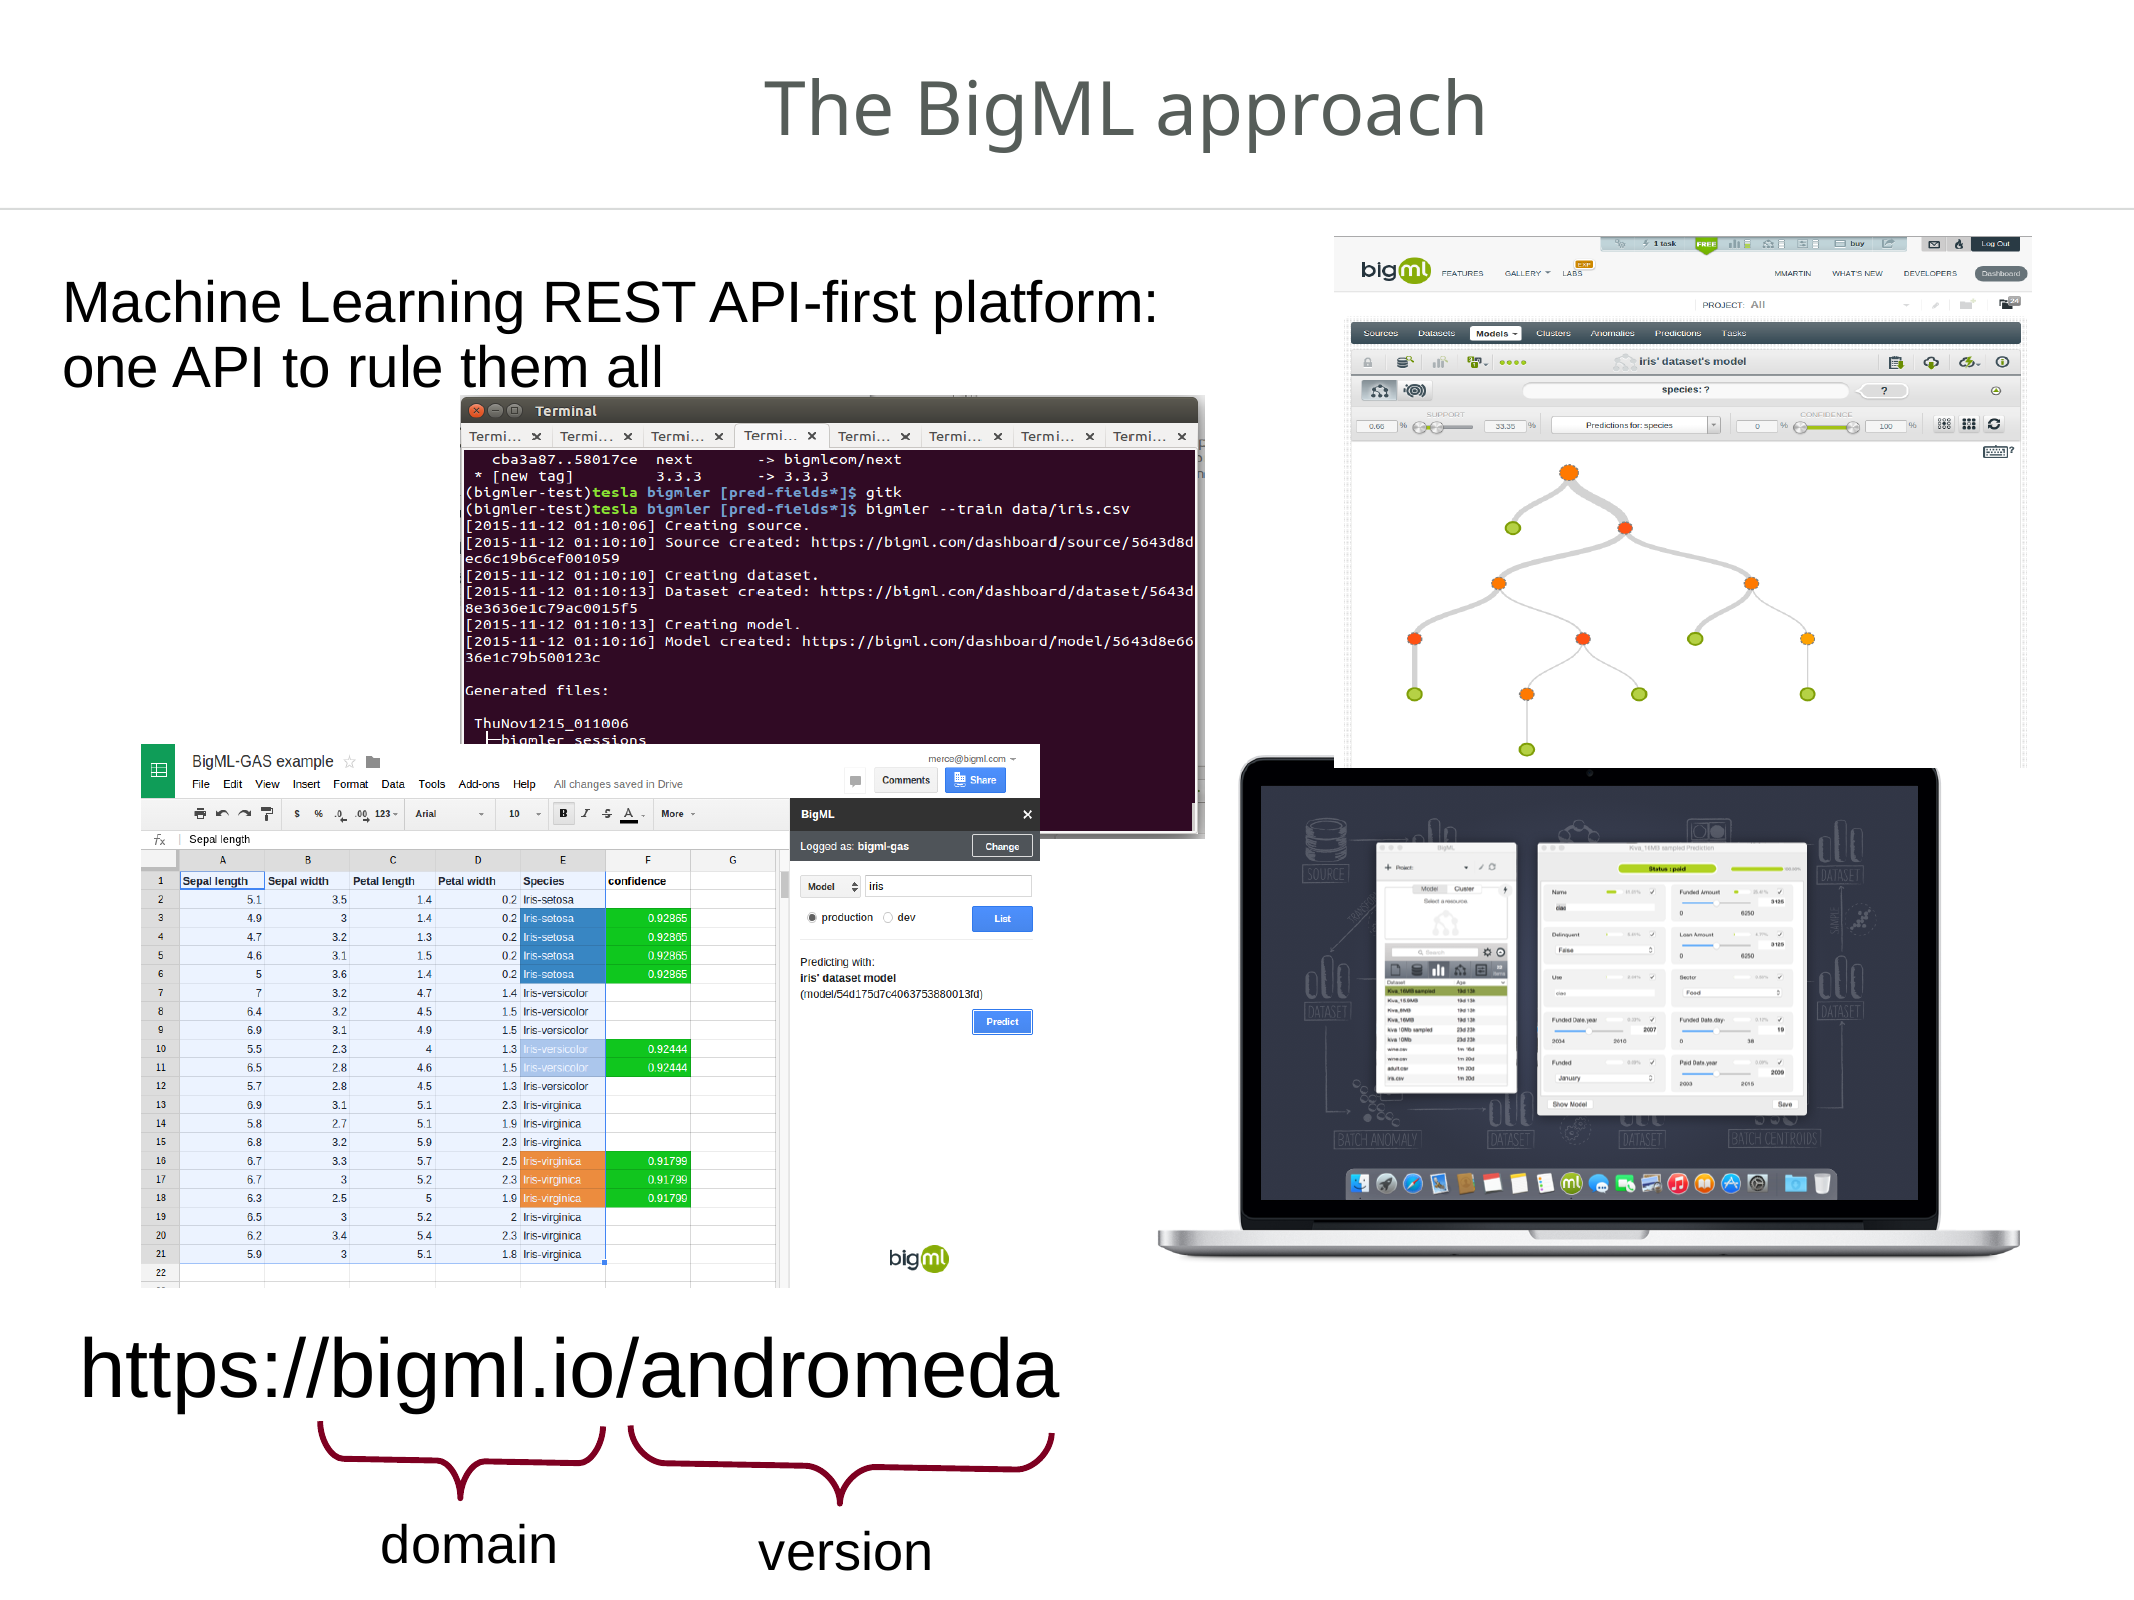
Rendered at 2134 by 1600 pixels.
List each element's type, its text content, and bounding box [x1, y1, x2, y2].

text_box version [744, 1514, 950, 1590]
text_box Machine Learning REST API-first platform: one API to rule them all [47, 262, 1252, 408]
text_box domain [366, 1507, 575, 1583]
picture [141, 236, 2032, 1288]
title The BigML approach [216, 3, 2038, 209]
text_box https://bigml.io/andromeda [64, 1314, 1967, 1424]
